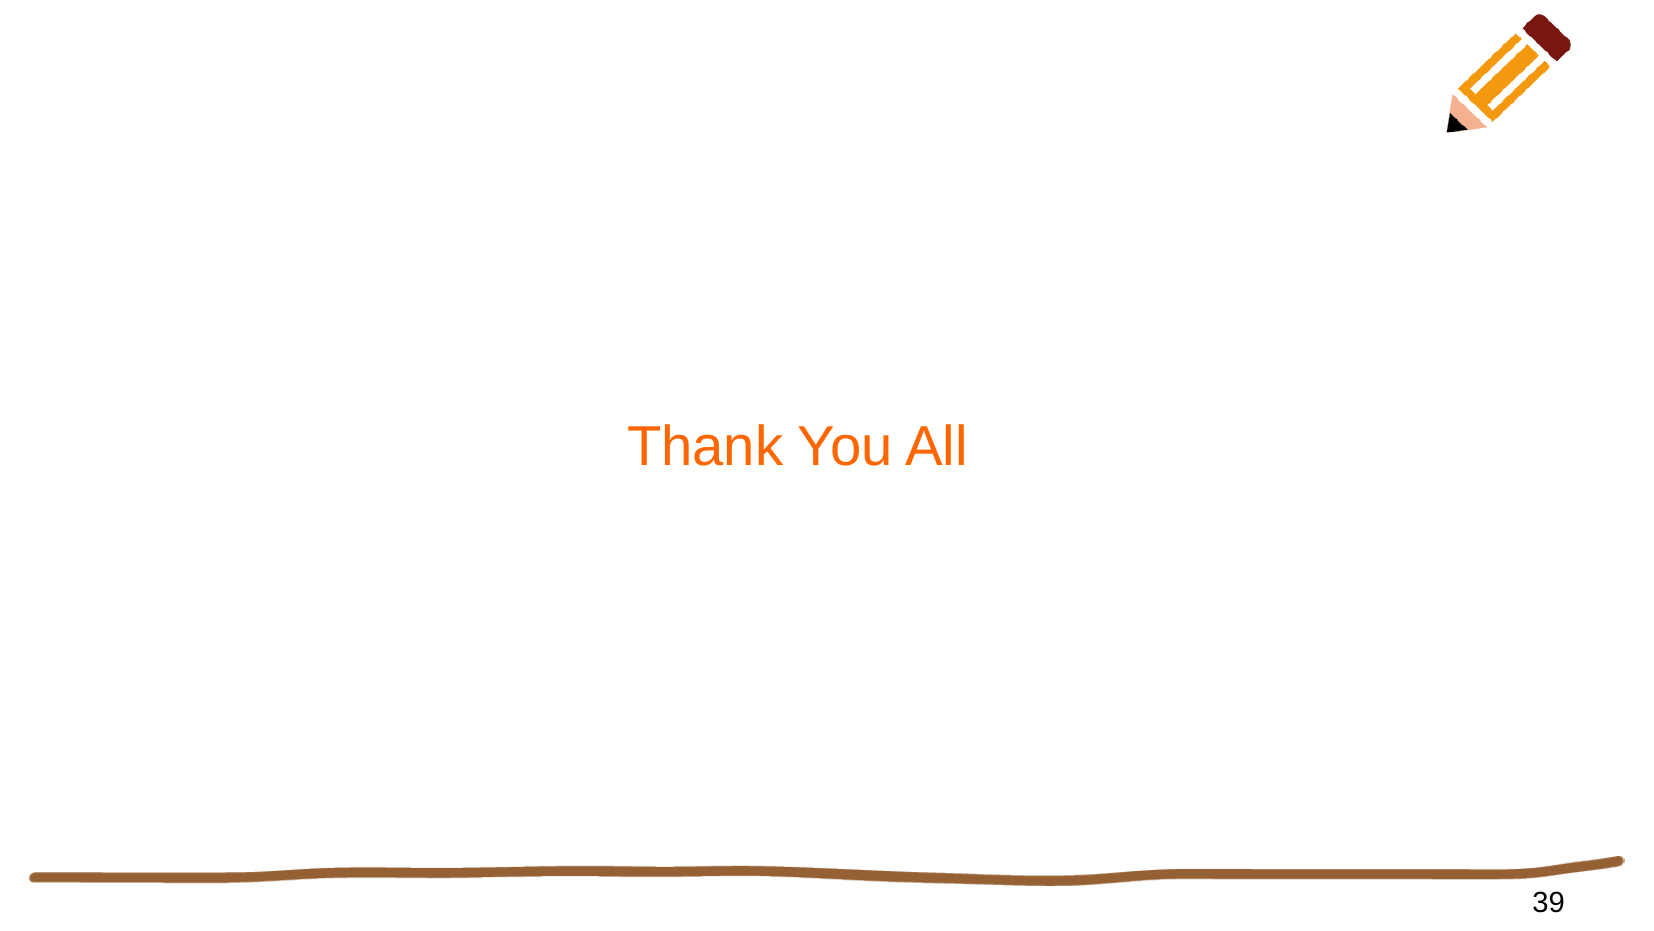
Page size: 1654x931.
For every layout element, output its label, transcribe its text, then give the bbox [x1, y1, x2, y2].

title Thank You All [118, 394, 1477, 498]
picture [1446, 14, 1571, 133]
picture [29, 856, 1625, 886]
